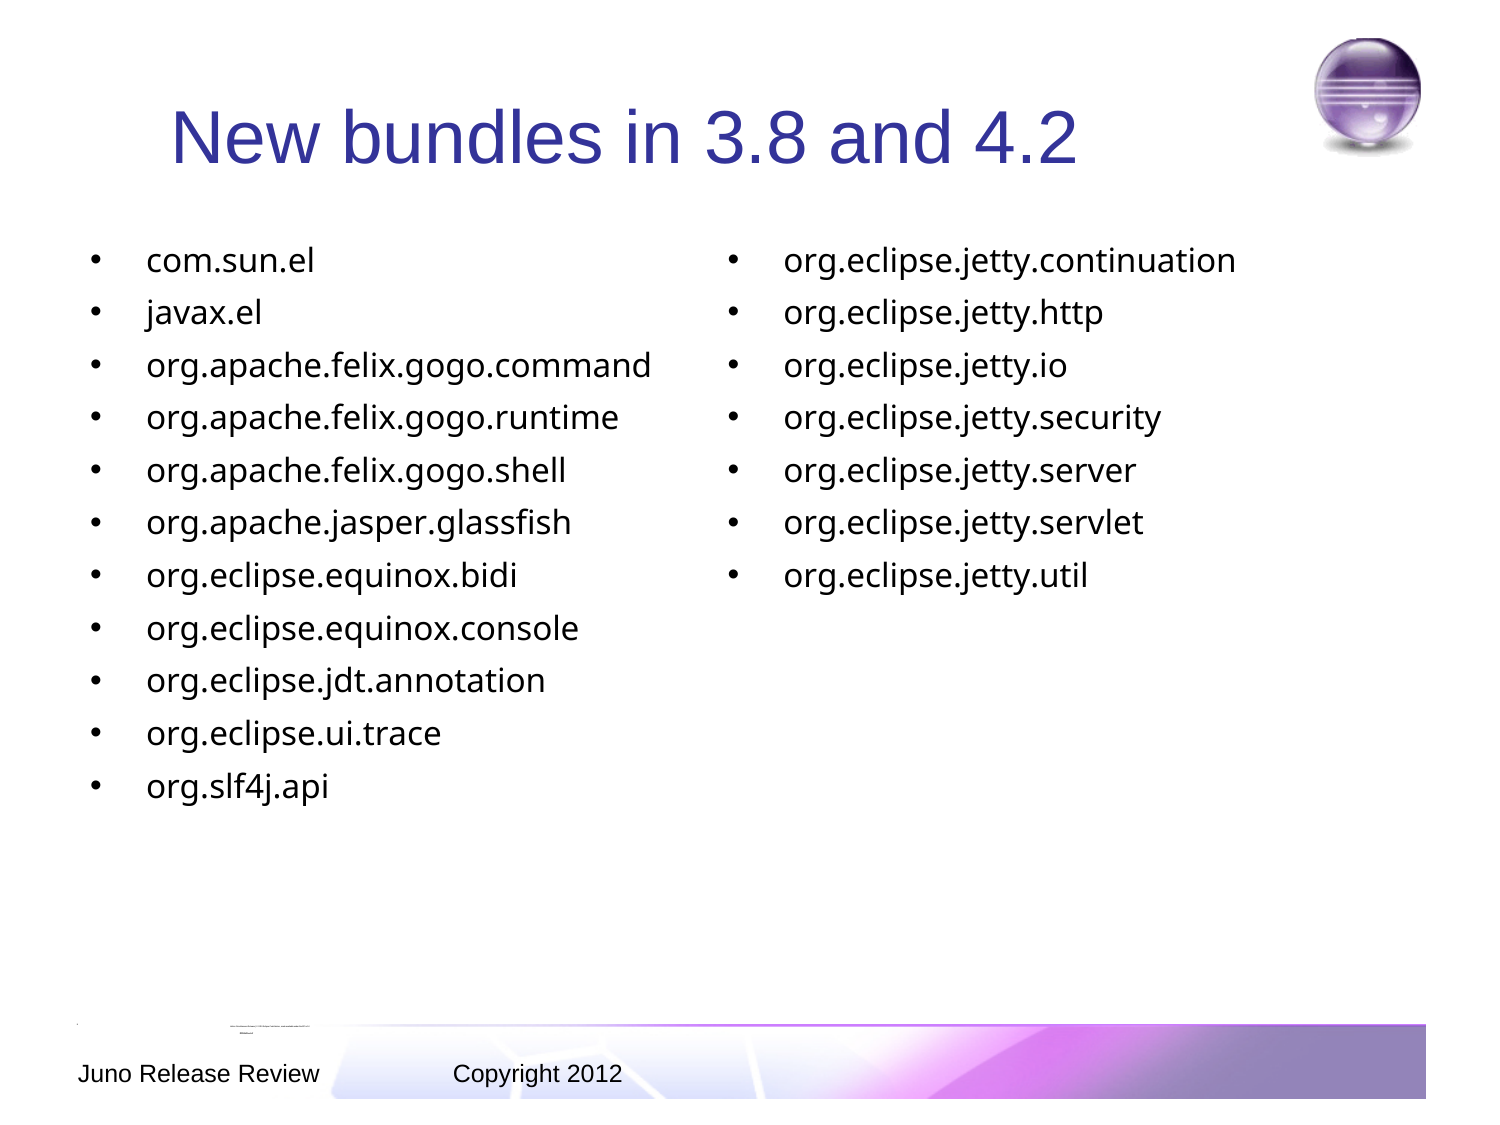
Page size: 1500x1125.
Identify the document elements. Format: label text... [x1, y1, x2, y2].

picture [1307, 37, 1426, 157]
title New bundles in 3.8 and 4.2 [74, 45, 1176, 233]
picture [225, 1024, 1426, 1099]
list com.sun.el javax.el org.apache.felix.gogo.command org.apache.felix.gogo.runtime org.apache.felix.gogo.shell org.apache.jasper.glassfish org.eclipse.equinox.bidi org.eclipse.equinox.console org.eclipse.jdt.annotation org.eclipse.ui.trace org.slf4j.api [75, 188, 788, 853]
list org.eclipse.jetty.continuation org.eclipse.jetty.http org.eclipse.jetty.io org.eclipse.jetty.security org.eclipse.jetty.server org.eclipse.jetty.servlet org.eclipse.jetty.util [712, 188, 1426, 642]
